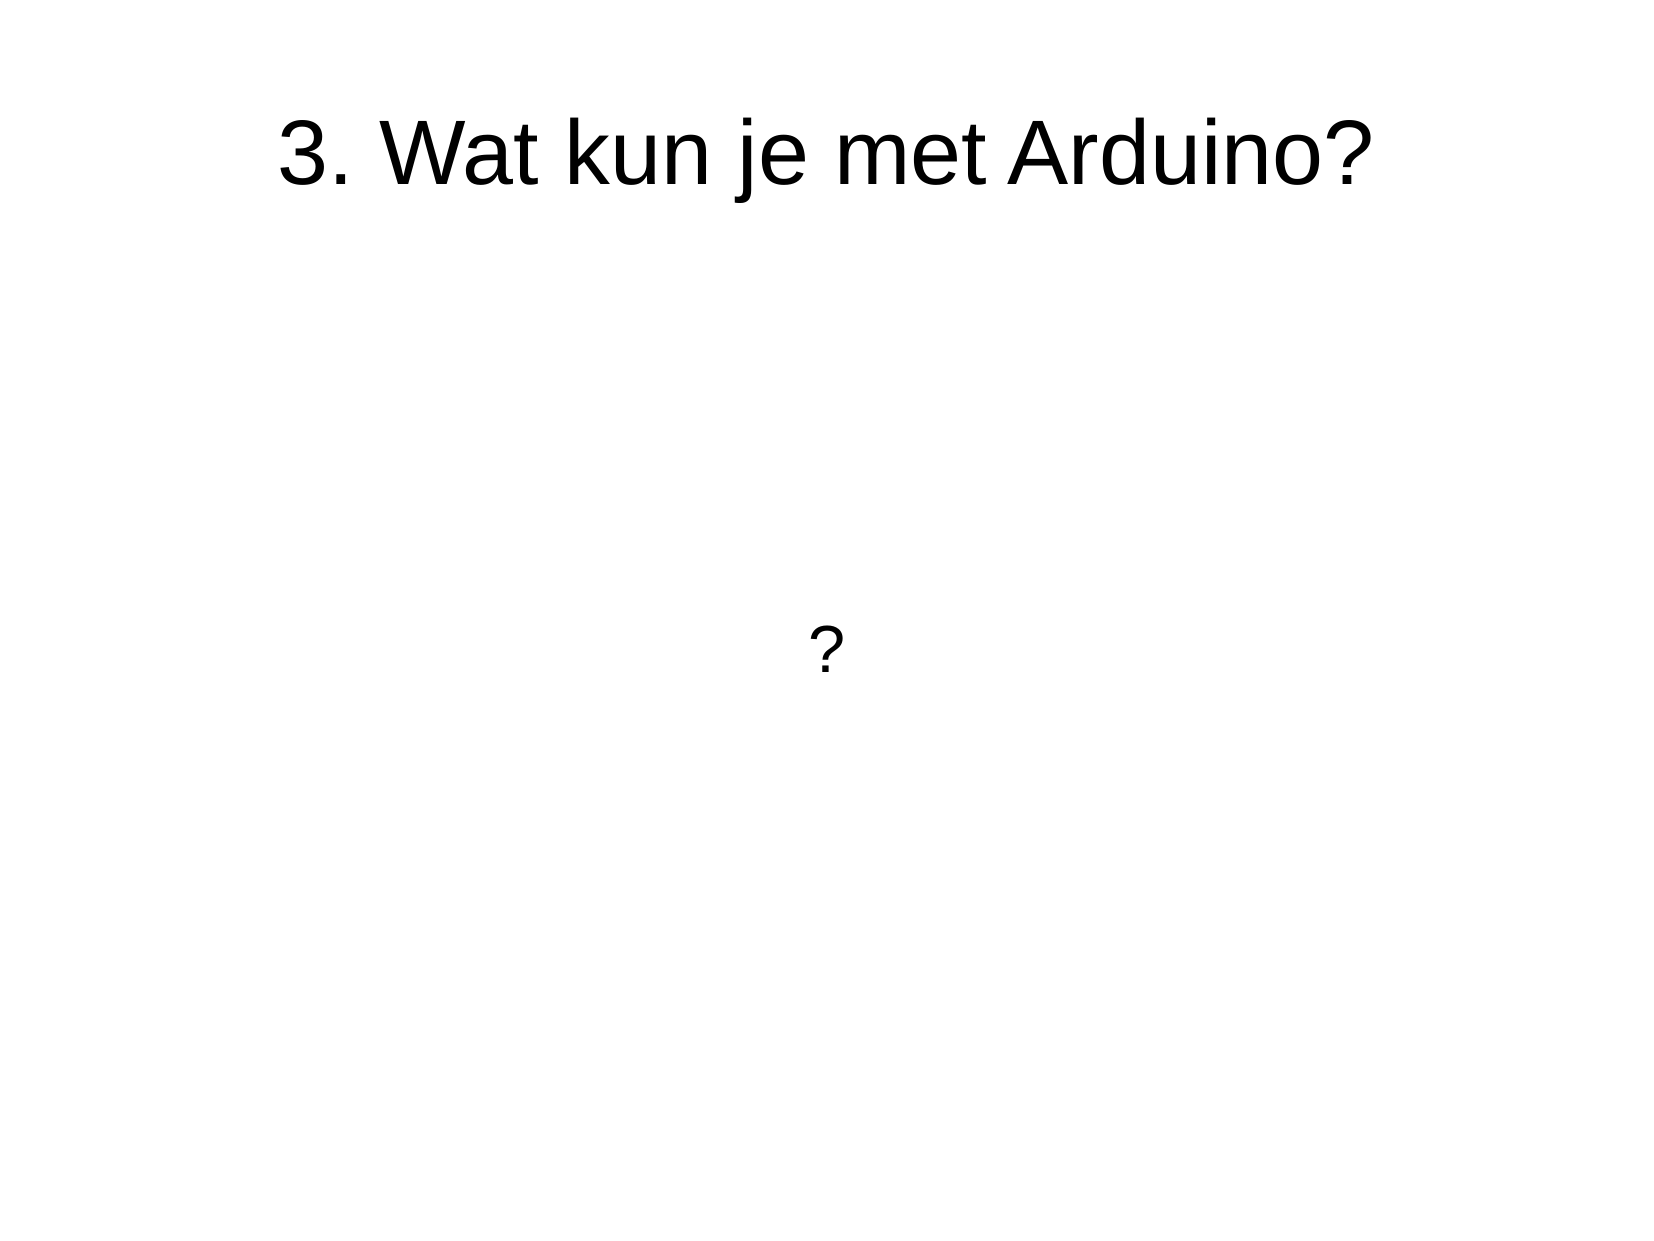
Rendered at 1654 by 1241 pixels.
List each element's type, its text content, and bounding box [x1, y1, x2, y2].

subtitle ? [82, 290, 1571, 1010]
title 3. Wat kun je met Arduino? [82, 49, 1571, 257]
